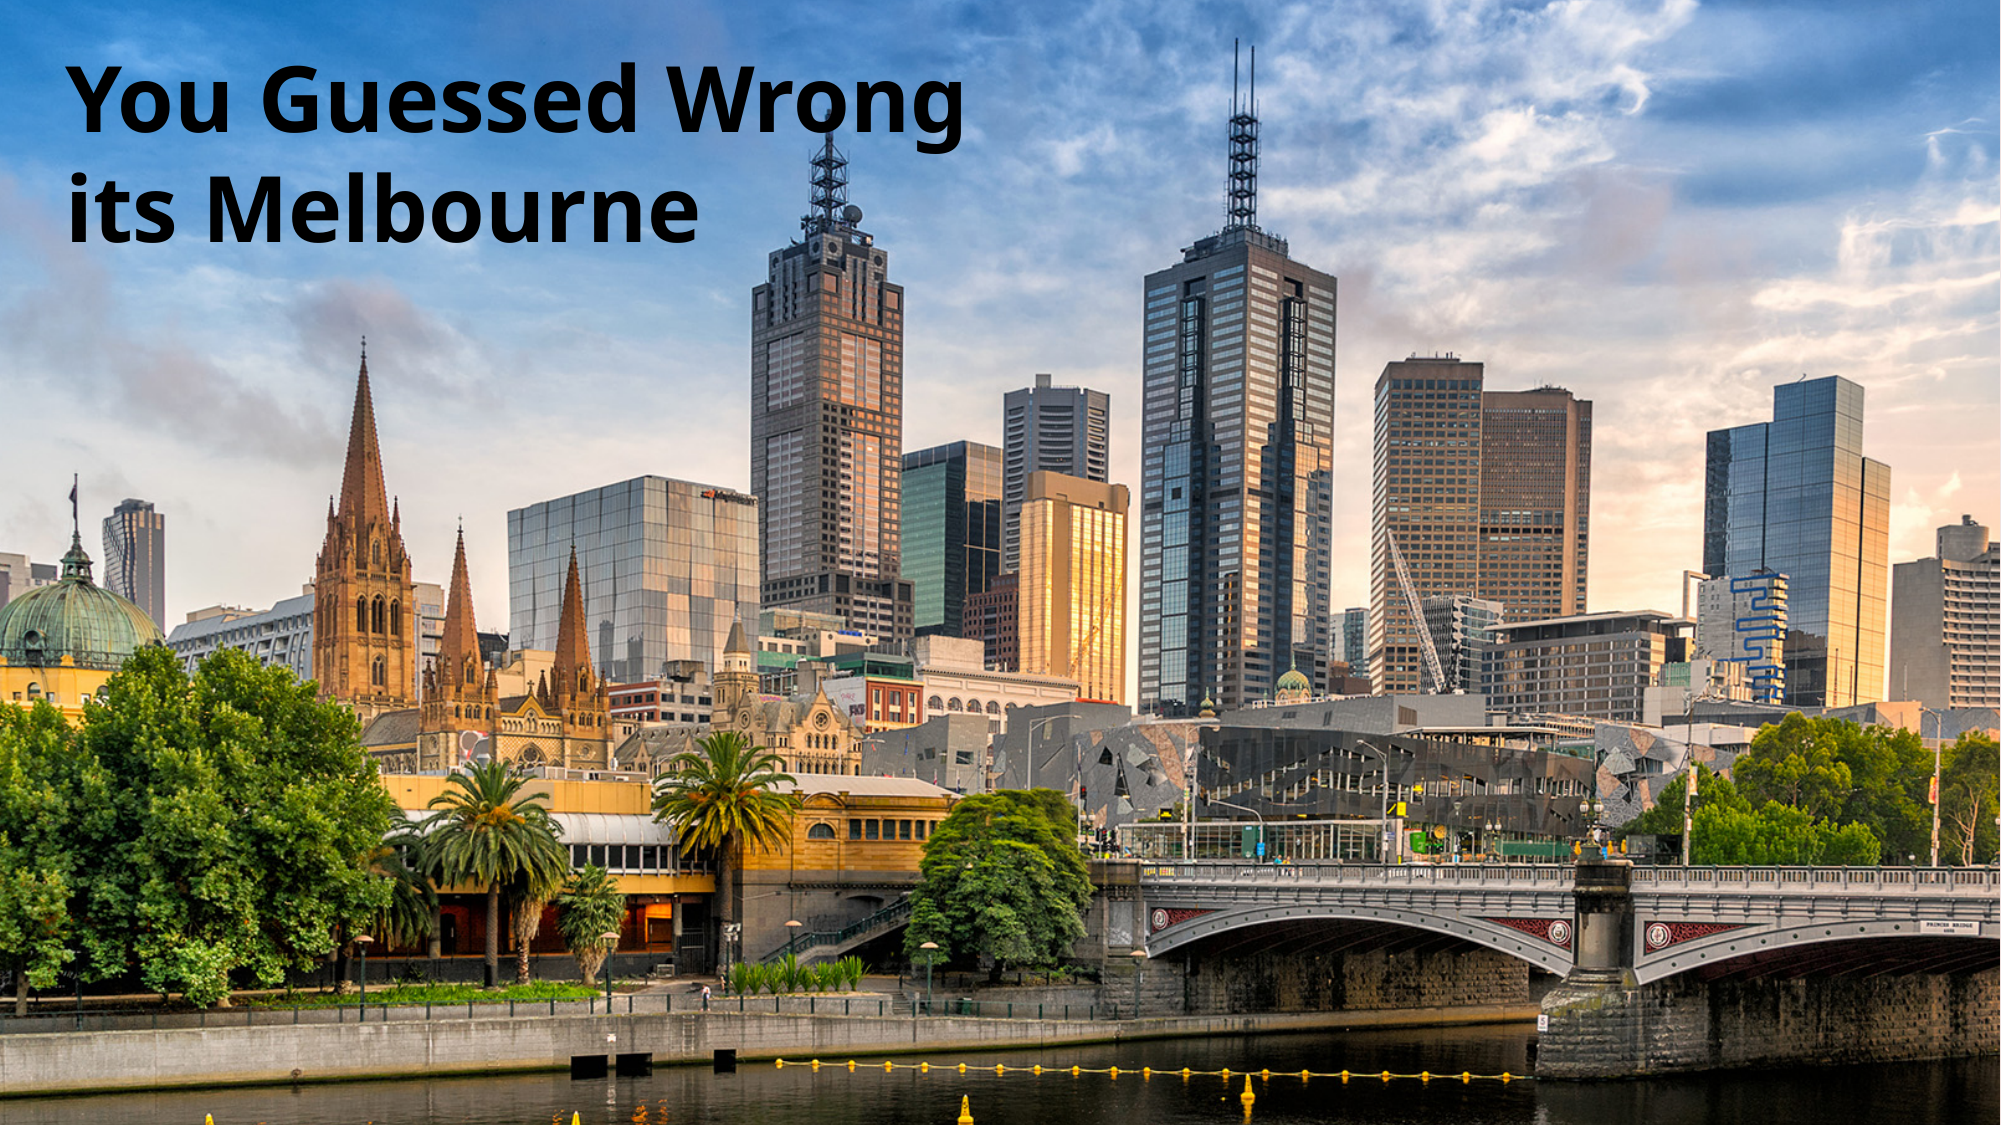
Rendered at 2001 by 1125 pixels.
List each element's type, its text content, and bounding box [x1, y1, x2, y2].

text_box You Guessed Wrong its Melbourne [50, 0, 1498, 269]
picture [0, 0, 2000, 1125]
